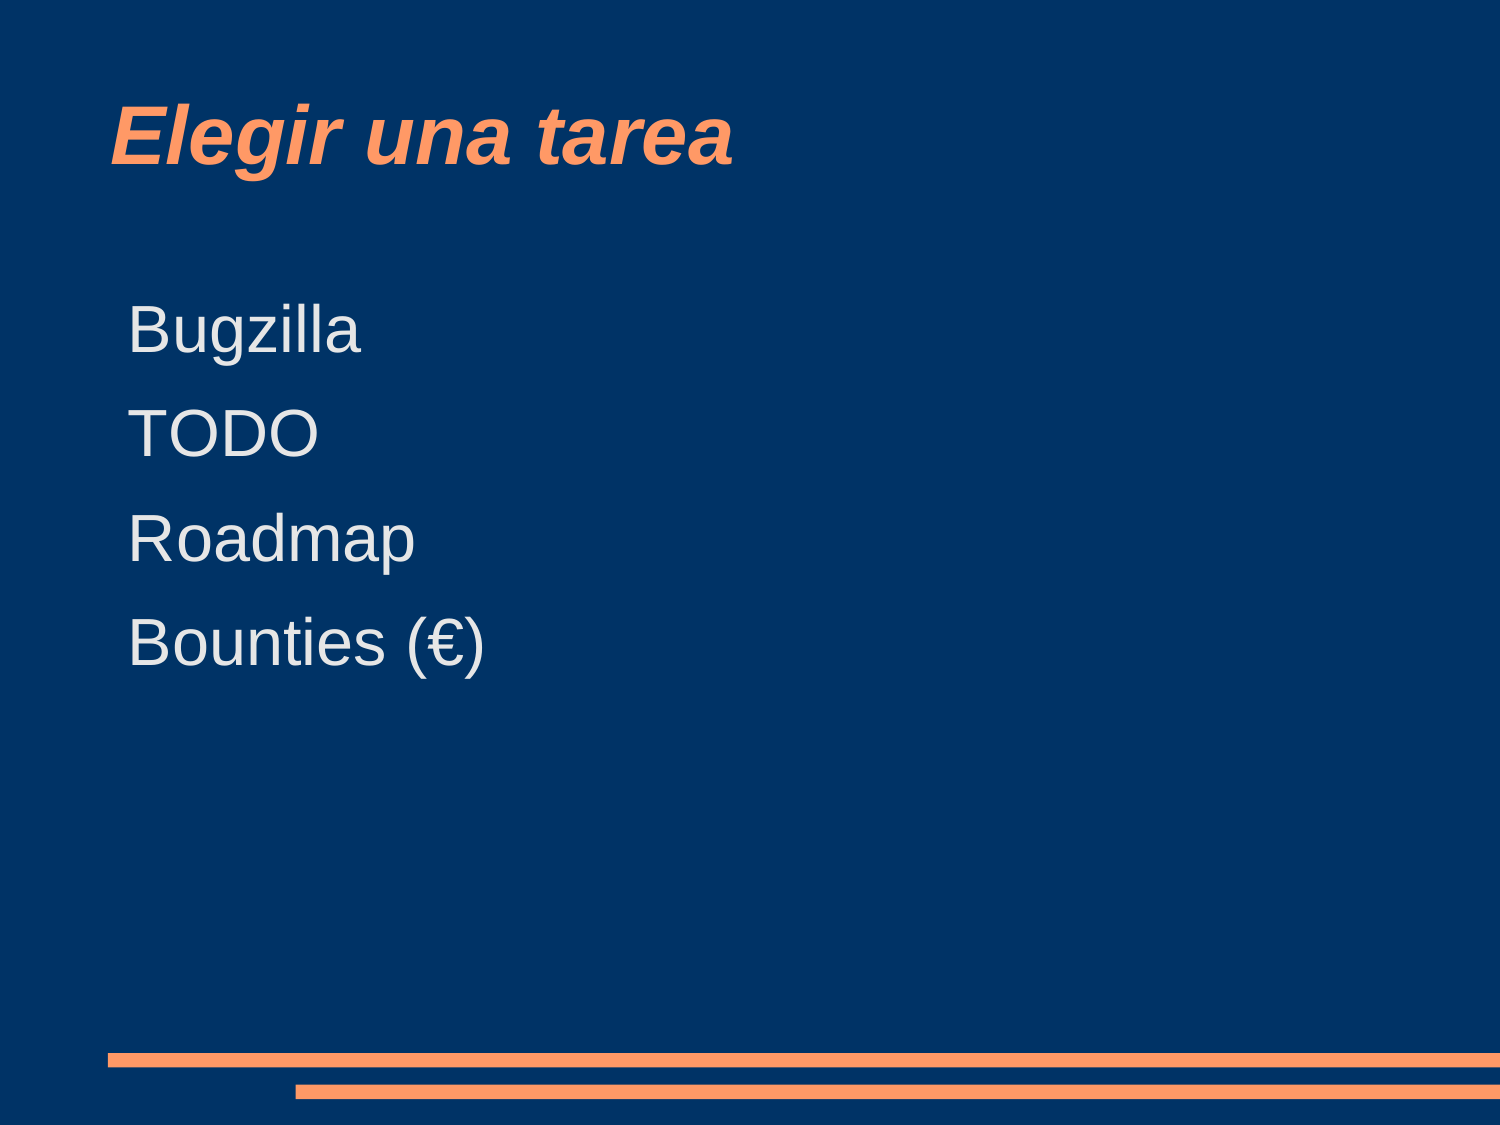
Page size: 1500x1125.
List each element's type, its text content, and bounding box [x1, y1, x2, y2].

title Elegir una tarea [110, 41, 1392, 230]
list Bugzilla TODO Roadmap Bounties (€) [110, 292, 1416, 1027]
